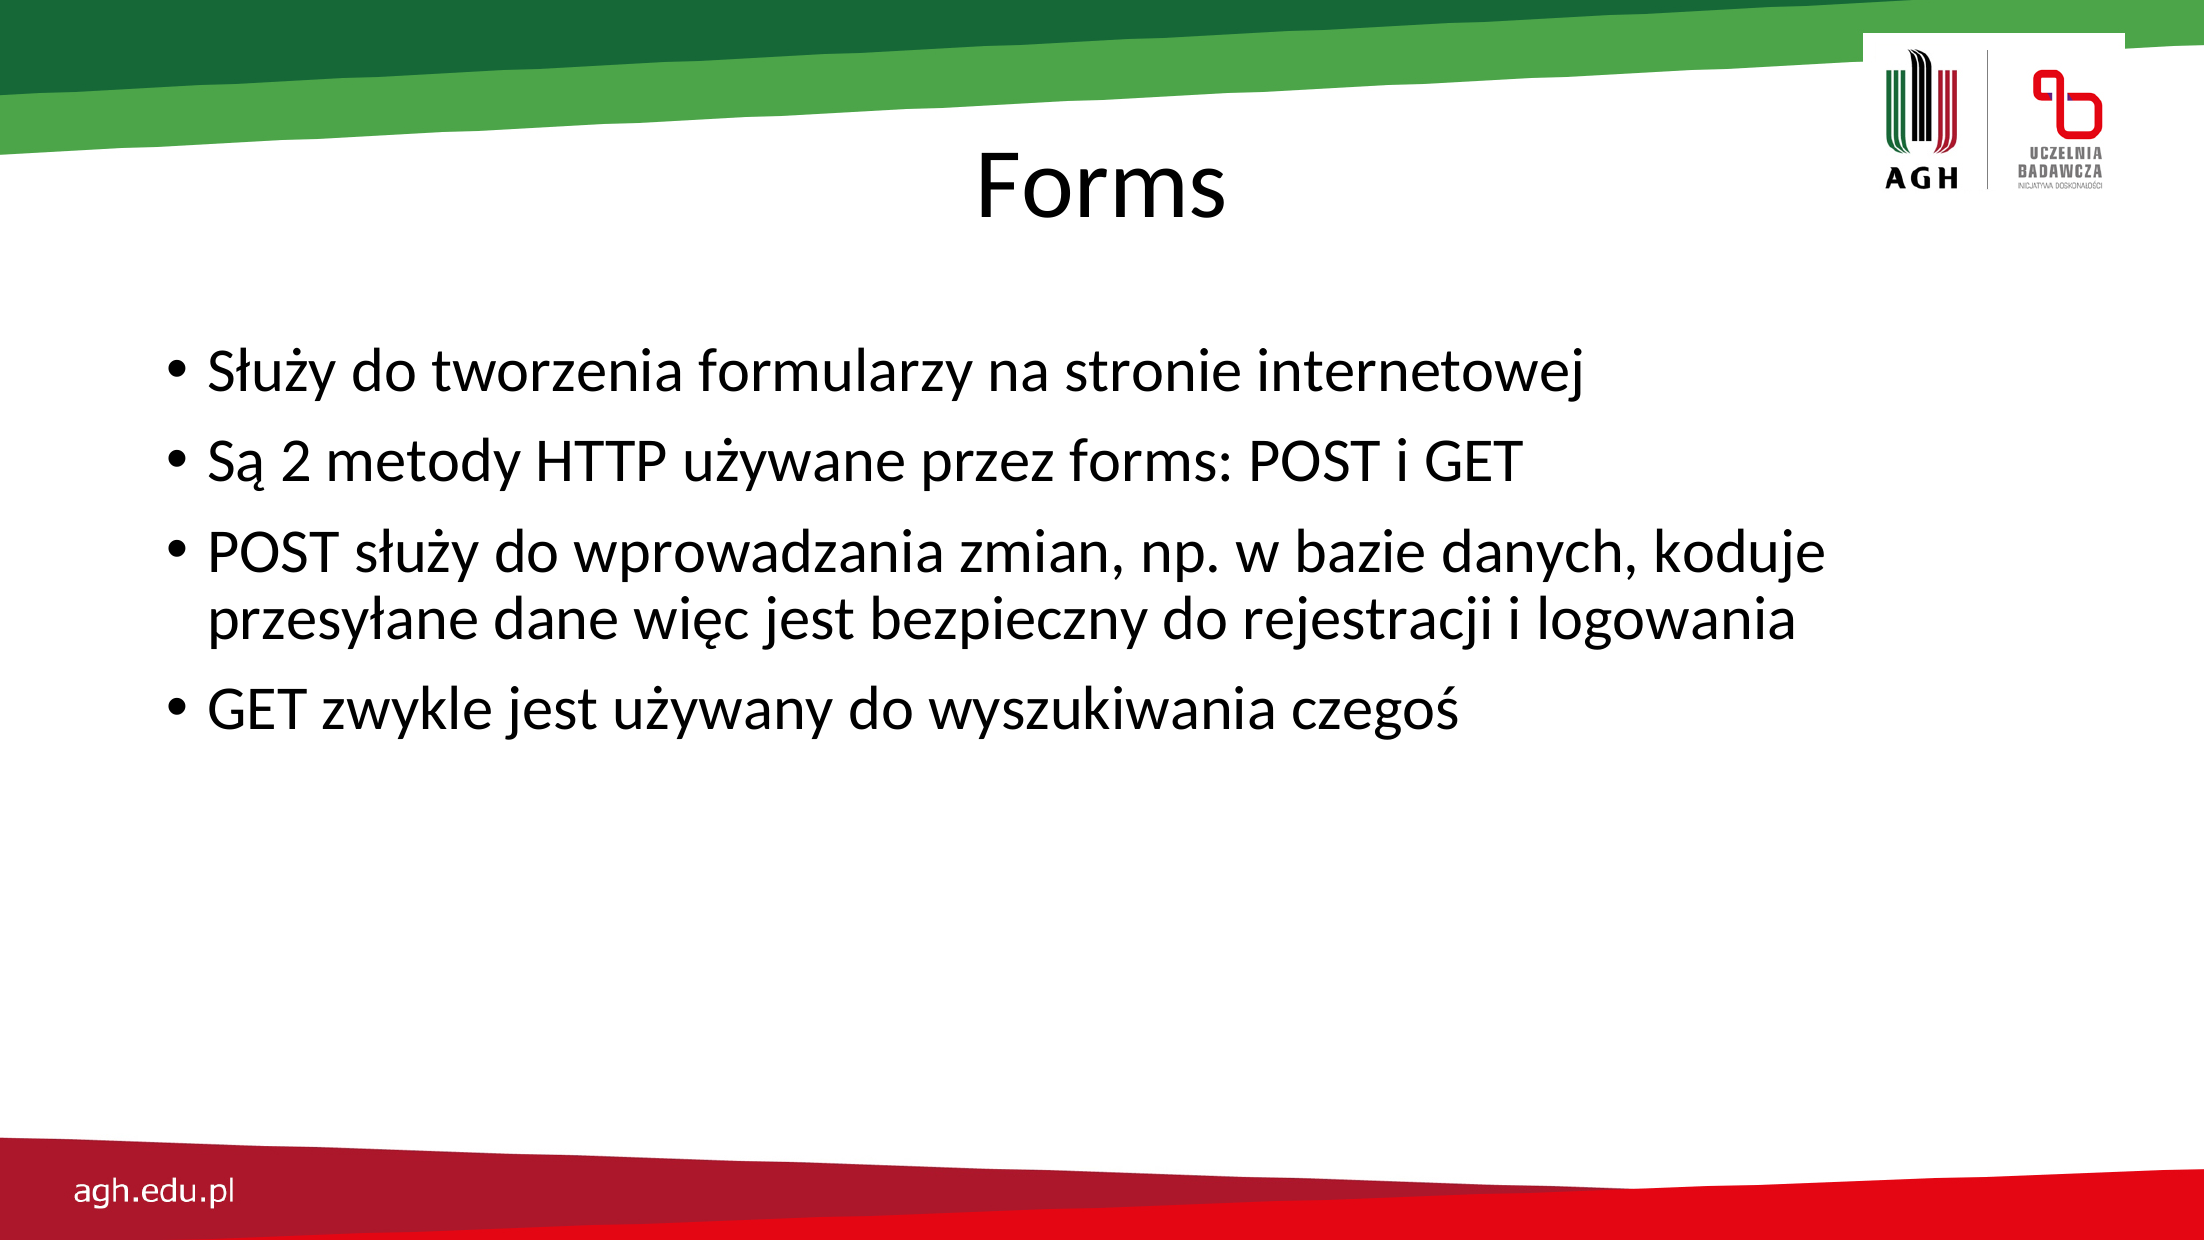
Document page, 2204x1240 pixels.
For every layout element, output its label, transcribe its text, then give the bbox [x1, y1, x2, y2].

list Służy do tworzenia formularzy na stronie internetowej Są 2 metody HTTP używane przez forms: POST i GET POST służy do wprowadzania zmian, np. w bazie danych, koduje przesyłane dane więc jest bezpieczny do rejestracji i logowania GET zwykle jest używany do wyszukiwania czegoś [151, 329, 2053, 1117]
title Forms [151, 65, 2053, 306]
picture [0, 0, 2204, 1240]
